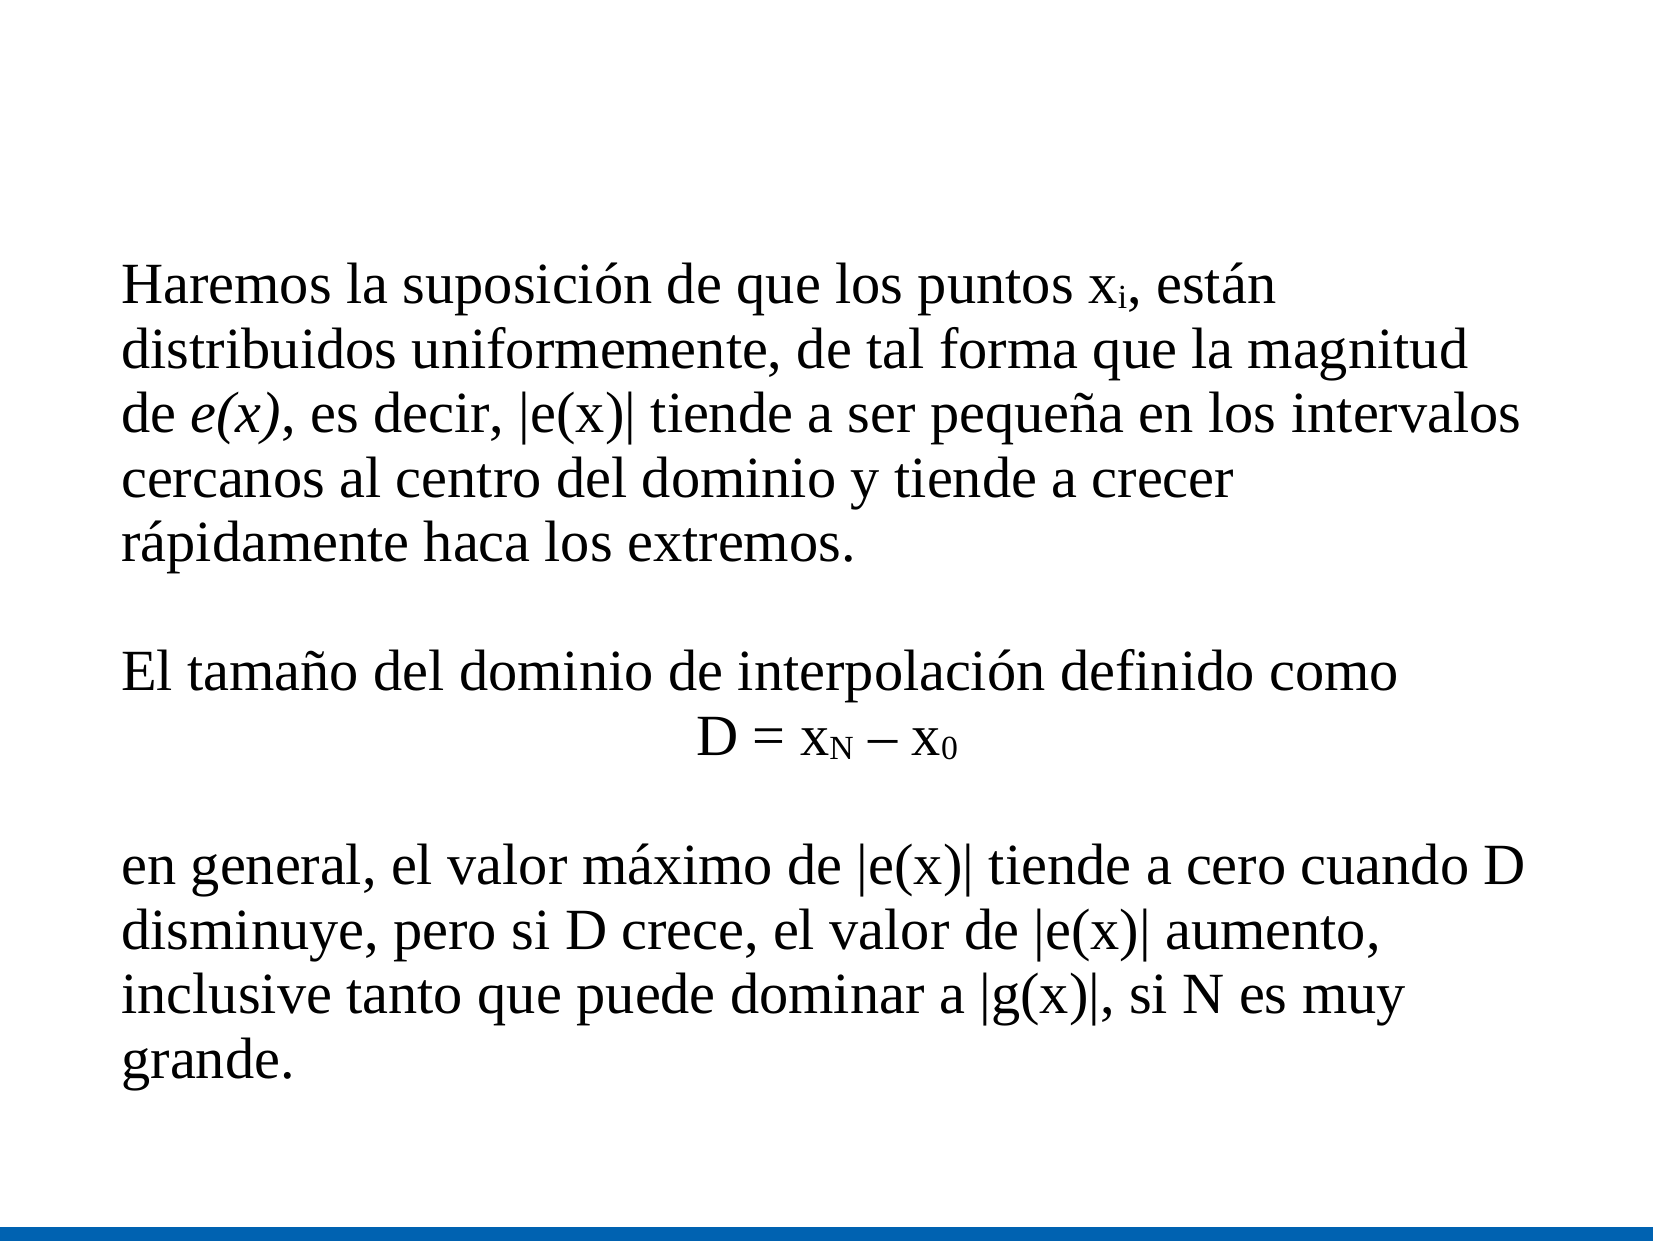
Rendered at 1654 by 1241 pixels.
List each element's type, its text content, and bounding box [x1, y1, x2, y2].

subtitle Haremos la suposición de que los puntos xi, están distribuidos uniformemente, de tal forma que la magnitud de e(x), es decir, |e(x)| tiende a ser pequeña en los intervalos cercanos al centro del dominio y tiende a crecer rápidamente haca los extremos. El tamaño del dominio de interpolación definido como D = xN – x0 en general, el valor máximo de |e(x)| tiende a cero cuando D disminuye, pero si D crece, el valor de |e(x)| aumento, inclusive tanto que puede dominar a |g(x)|, si N es muy grande. [121, 180, 1533, 1241]
